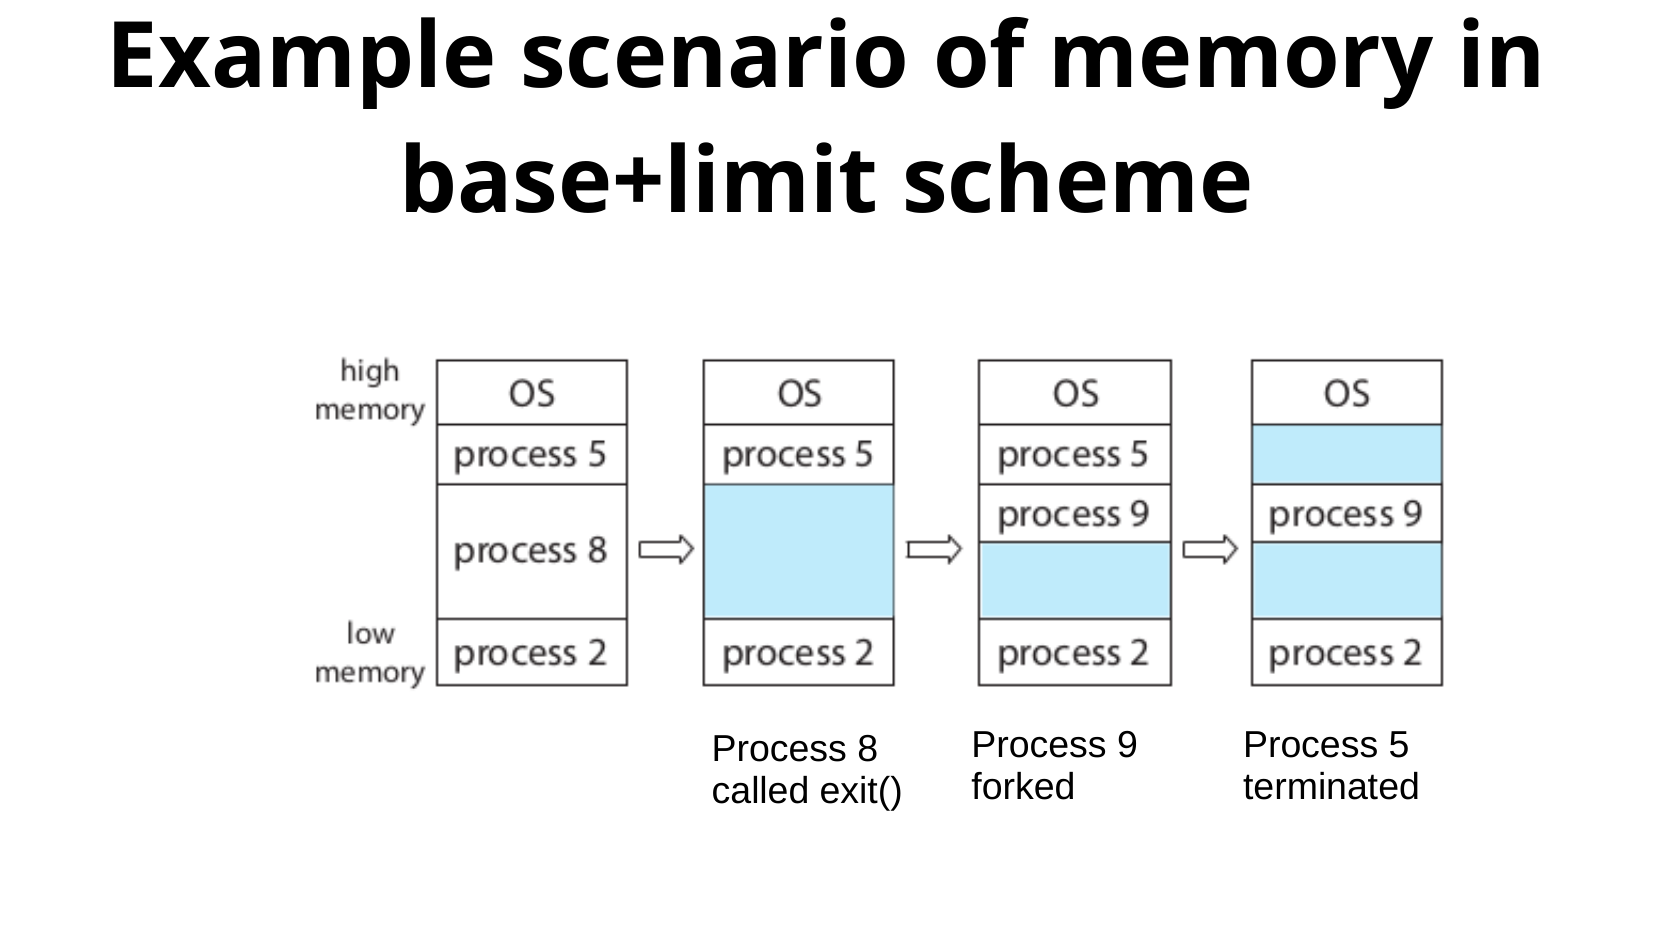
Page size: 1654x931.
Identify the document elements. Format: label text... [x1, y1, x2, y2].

text_box Process 8 called exit() [696, 720, 922, 820]
picture [236, 283, 1514, 721]
text_box Process 5 terminated [1228, 716, 1453, 815]
title Example scenario of memory in base+limit scheme [82, 12, 1571, 218]
text_box Process 9 forked [956, 716, 1182, 815]
